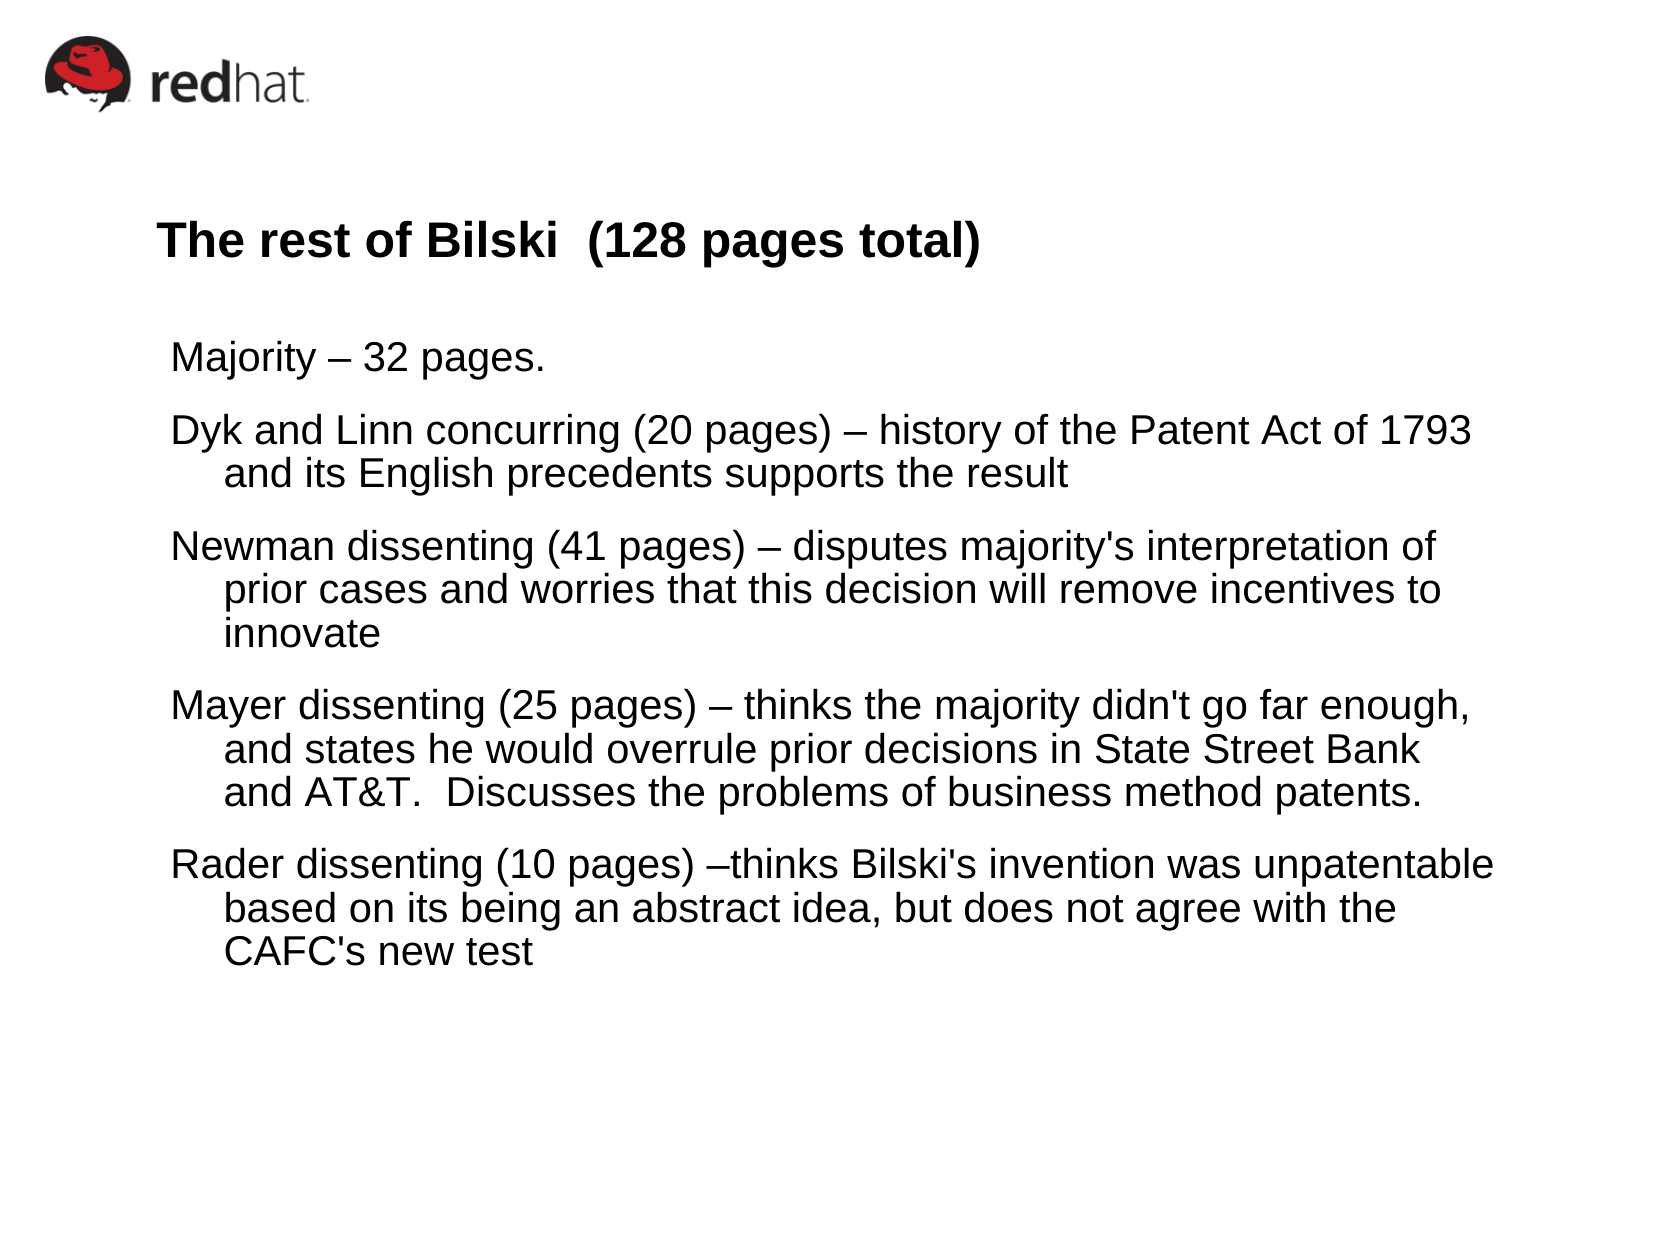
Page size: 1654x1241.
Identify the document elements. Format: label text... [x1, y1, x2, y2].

title The rest of Bilski (128 pages total) [156, 204, 1502, 280]
list Majority – 32 pages. Dyk and Linn concurring (20 pages) – history of the Patent Act of 1793 and its English precedents supports the result Newman dissenting (41 pages) – disputes majority's interpretation of prior cases and worries that this decision will remove incentives to innovate Mayer dissenting (25 pages) – thinks the majority didn't go far enough, and states he would overrule prior decisions in State Street Bank and AT&T. Discusses the problems of business method patents. Rader dissenting (10 pages) –thinks Bilski's invention was unpatentable based on its being an abstract idea, but does not agree with the CAFC's new test [152, 337, 1498, 1116]
picture [45, 36, 309, 122]
